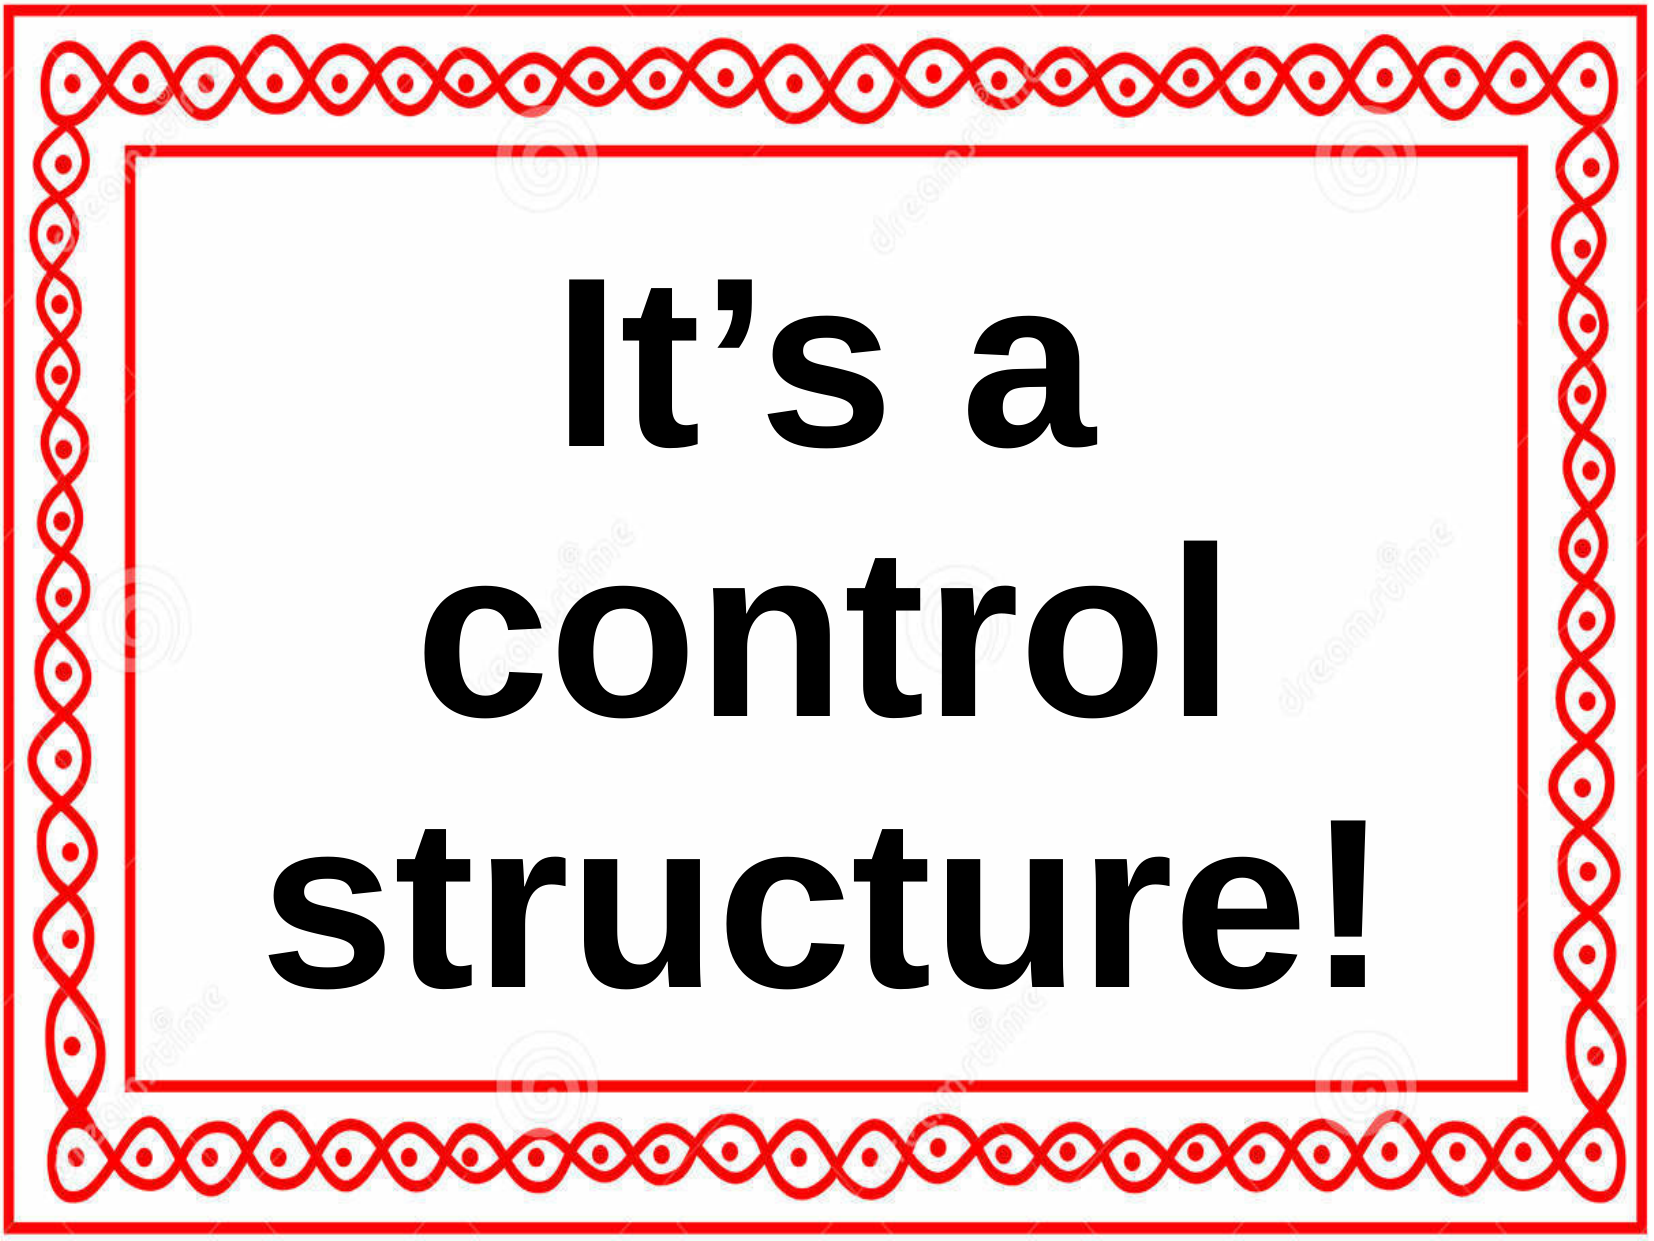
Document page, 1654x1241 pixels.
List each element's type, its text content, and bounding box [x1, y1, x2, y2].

subtitle It’s a control structure! [135, 152, 1516, 1114]
picture [0, 0, 1654, 1241]
